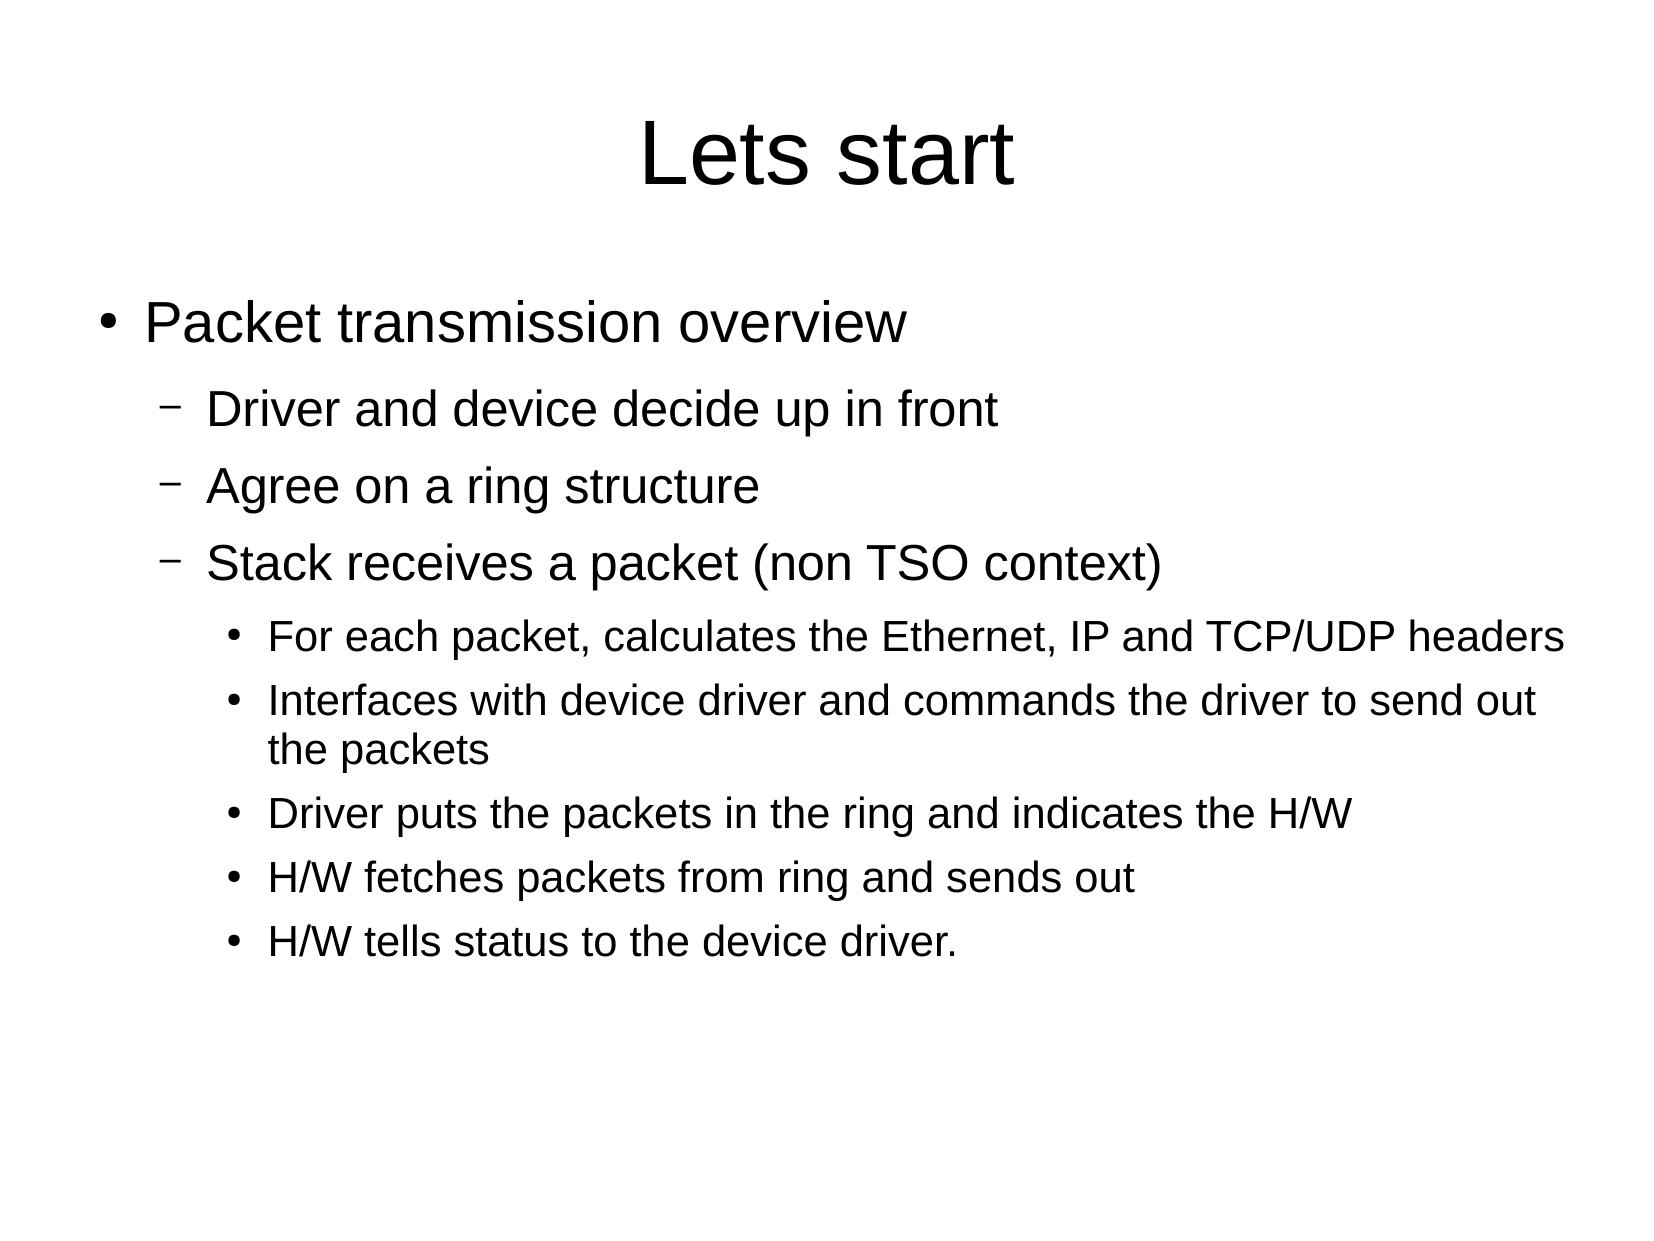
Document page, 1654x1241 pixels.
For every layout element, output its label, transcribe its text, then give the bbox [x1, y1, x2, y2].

title Lets start [82, 49, 1571, 257]
list Packet transmission overview Driver and device decide up in front Agree on a ring structure Stack receives a packet (non TSO context) For each packet, calculates the Ethernet, IP and TCP/UDP headers Interfaces with device driver and commands the driver to send out the packets Driver puts the packets in the ring and indicates the H/W H/W fetches packets from ring and sends out H/W tells status to the device driver. [82, 290, 1571, 1010]
